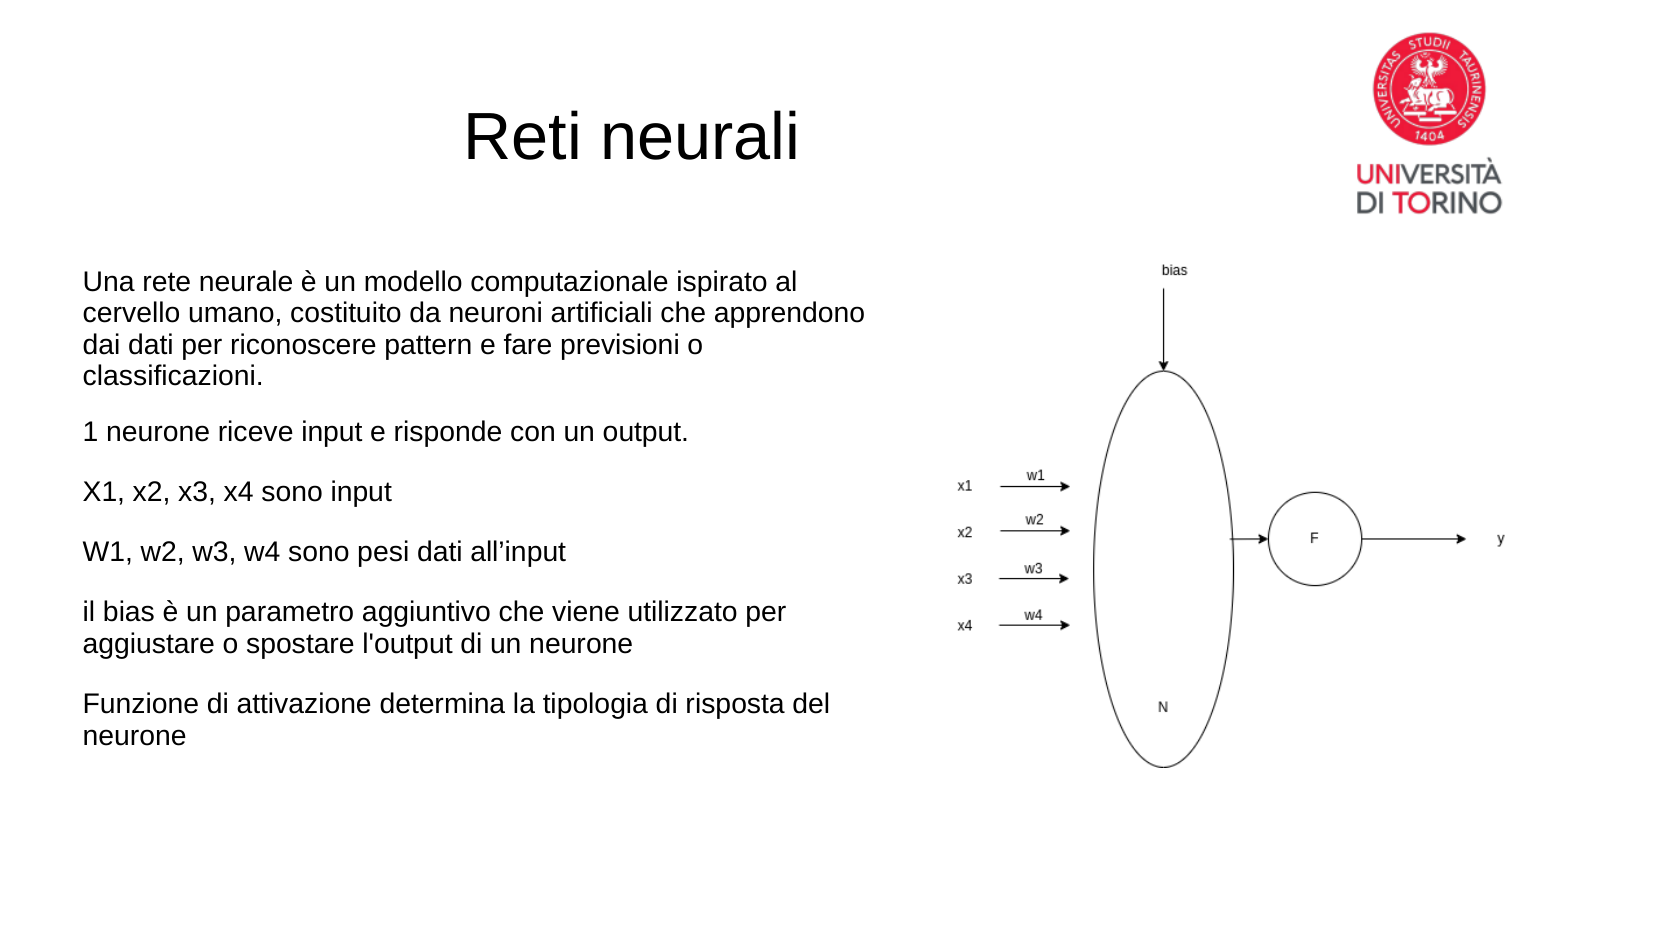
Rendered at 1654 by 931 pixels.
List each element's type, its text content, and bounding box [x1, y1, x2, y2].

picture [930, 253, 1536, 768]
list Una rete neurale è un modello computazionale ispirato al cervello umano, costituito da neuroni artificiali che apprendono dai dati per riconoscere pattern e fare previsioni o classificazioni. 1 neurone riceve input e risponde con un output. X1, x2, x3, x4 sono input W1, w2, w3, w4 sono pesi dati all’input il bias è un parametro aggiuntivo che viene utilizzato per aggiustare o spostare l'output di un neurone Funzione di attivazione determina la tipologia di risposta del neurone [82, 265, 886, 758]
picture [1299, 0, 1549, 237]
title Reti neurali [82, 37, 1182, 237]
